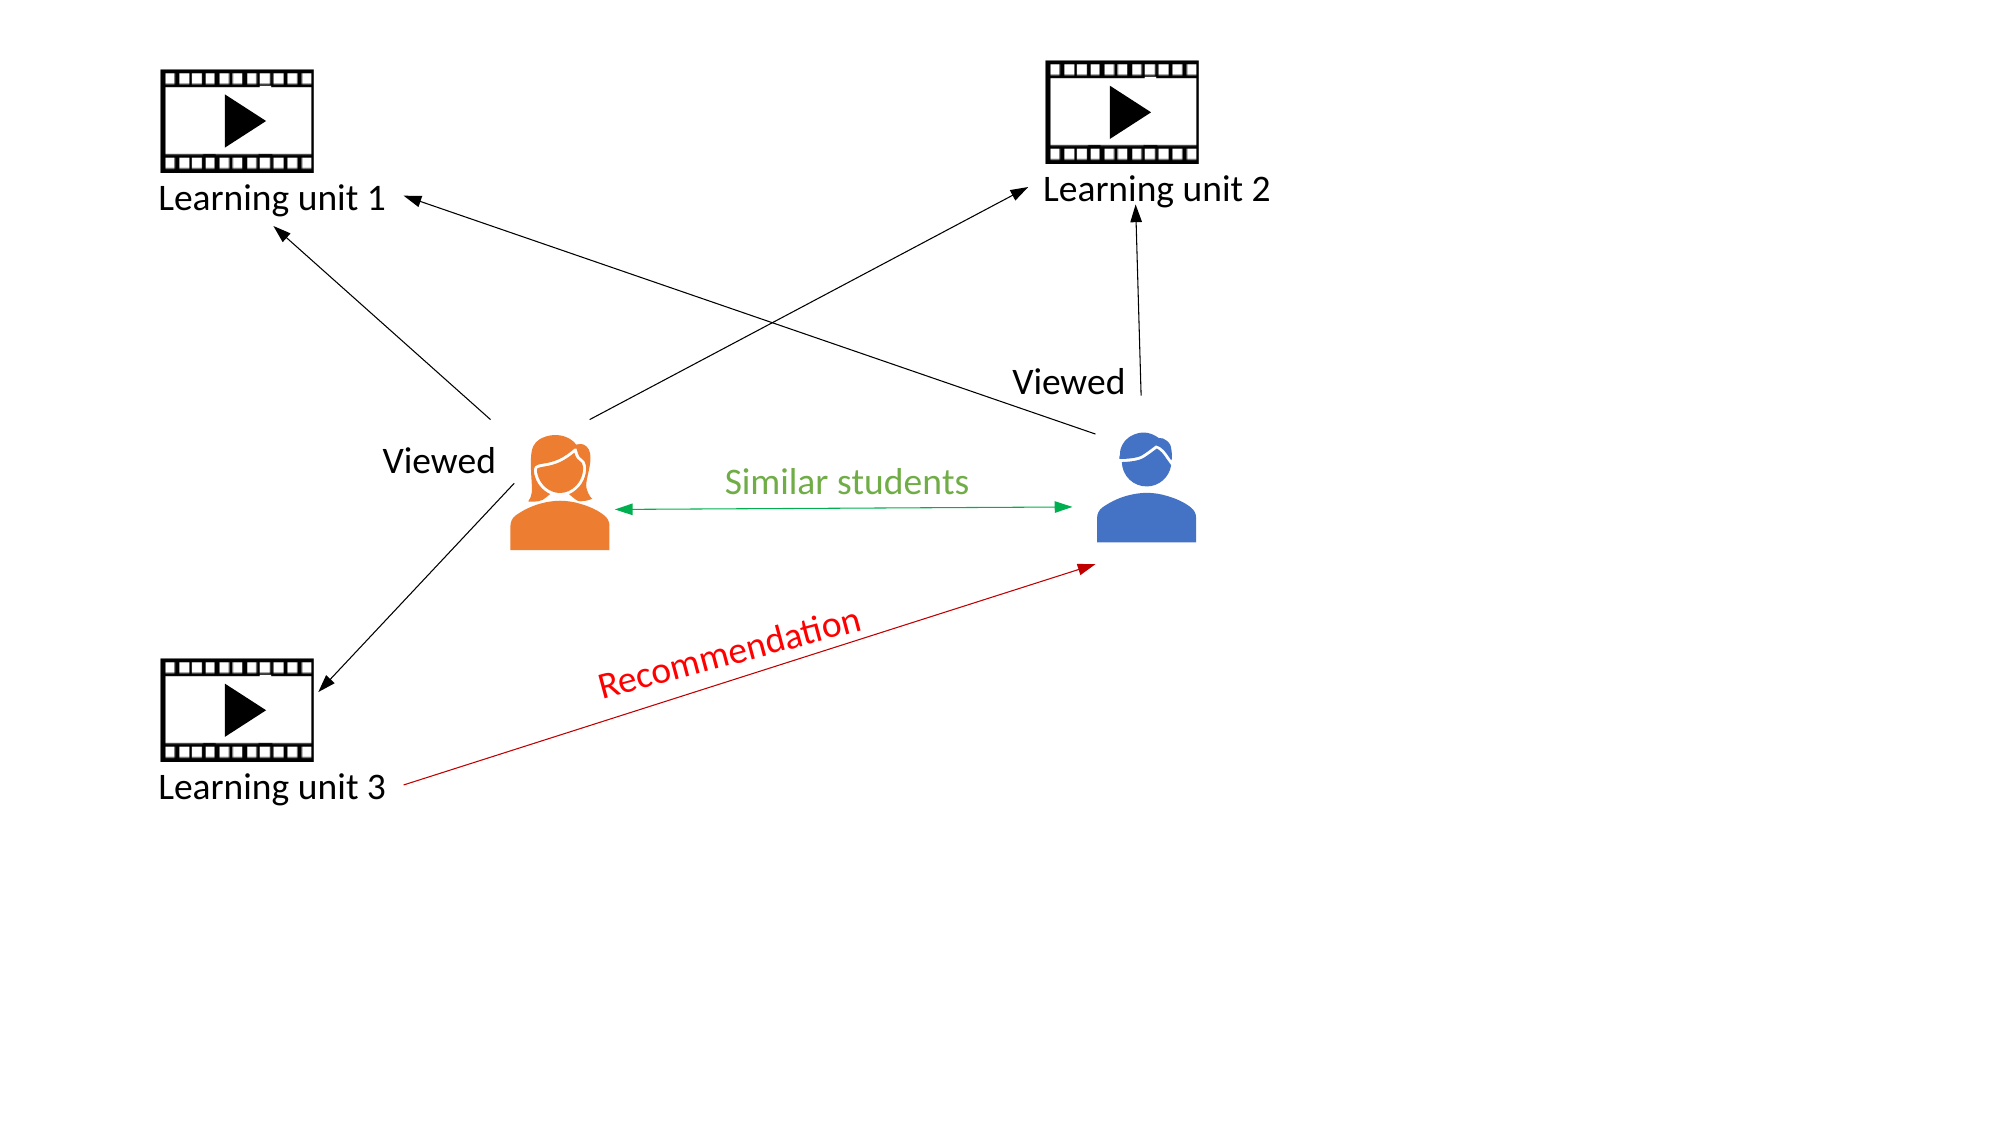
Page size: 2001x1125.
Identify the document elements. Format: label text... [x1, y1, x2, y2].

picture [143, 33, 319, 165]
text_box Viewed [367, 428, 518, 489]
text_box Viewed [997, 402, 1024, 411]
picture [143, 622, 319, 754]
text_box Learning unit 2 [1028, 156, 1289, 218]
text_box Learning unit 3 [143, 754, 404, 816]
text_box Recommendation [575, 564, 946, 719]
picture [1028, 24, 1204, 156]
picture [1071, 414, 1222, 565]
text_box Viewed [997, 349, 1147, 411]
picture [484, 489, 507, 513]
picture [484, 422, 635, 573]
text_box Similar students [709, 449, 1021, 508]
text_box Learning unit 1 [143, 165, 404, 227]
